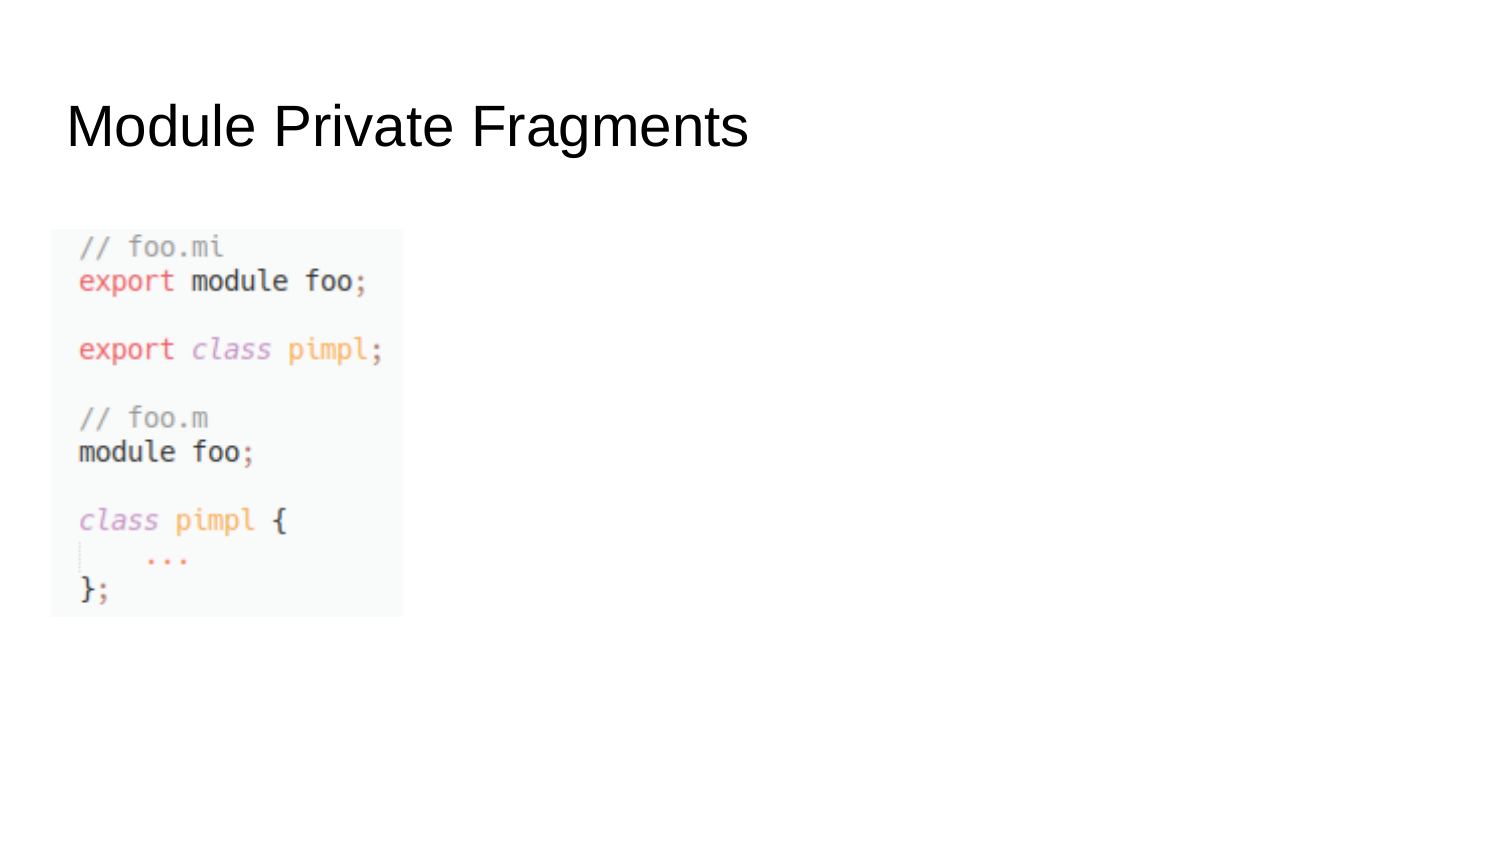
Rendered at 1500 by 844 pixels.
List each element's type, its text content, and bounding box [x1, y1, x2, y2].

picture [51, 229, 403, 618]
title Module Private Fragments [51, 72, 1449, 167]
